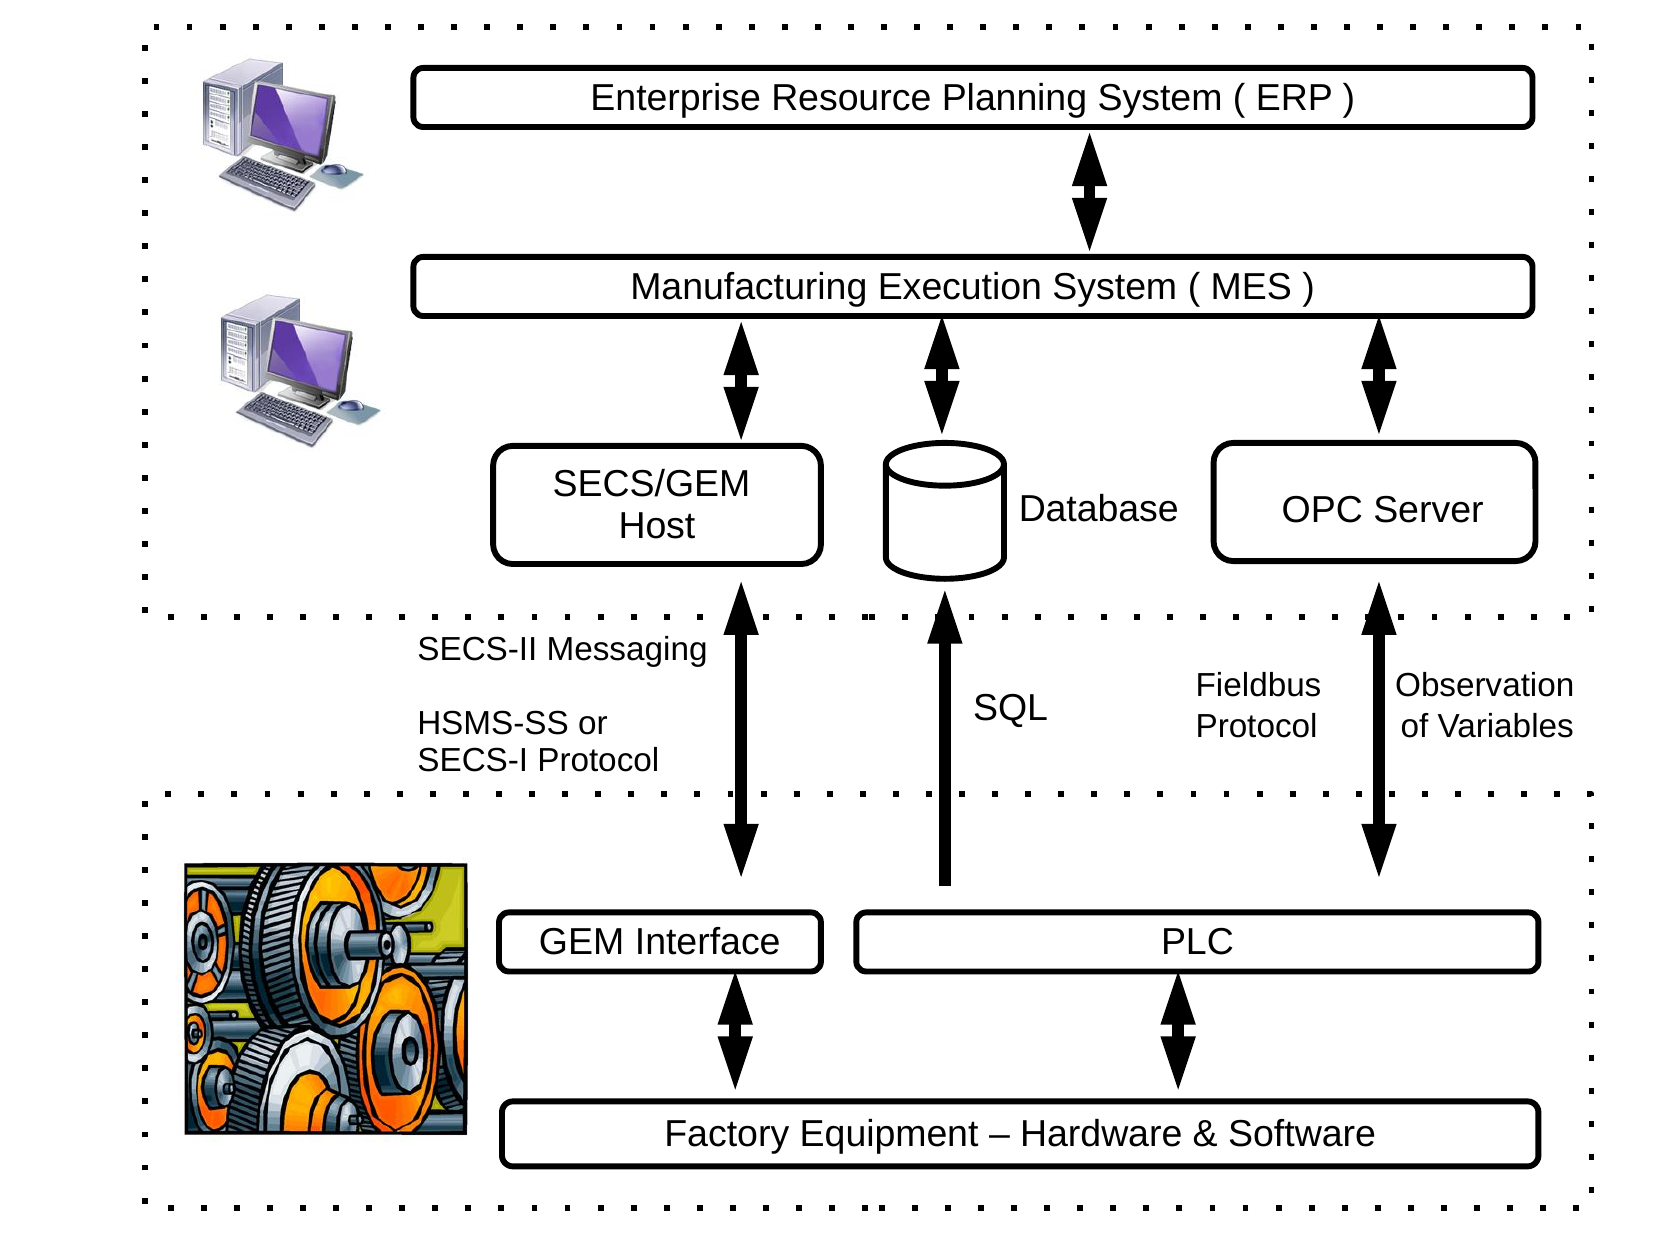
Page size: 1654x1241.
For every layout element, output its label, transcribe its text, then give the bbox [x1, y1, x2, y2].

text_box Fieldbus Observation Protocol of Variables [1180, 659, 1645, 754]
text_box PLC [856, 912, 1539, 972]
text_box OPC Server [1213, 442, 1536, 562]
text_box SQL [958, 679, 1063, 737]
picture [177, 850, 473, 1146]
text_box Factory Equipment – Hardware & Software [501, 1101, 1539, 1167]
text_box Manufacturing Execution System ( MES ) [413, 256, 1533, 317]
text_box Enterprise Resource Planning System ( ERP ) [413, 67, 1533, 128]
picture [135, 0, 449, 514]
text_box GEM Interface [499, 912, 821, 972]
text_box Database [1003, 480, 1194, 538]
text_box SECS/GEM Host [493, 445, 821, 565]
text_box SECS-II Messaging HSMS-SS or SECS-I Protocol [402, 623, 723, 787]
